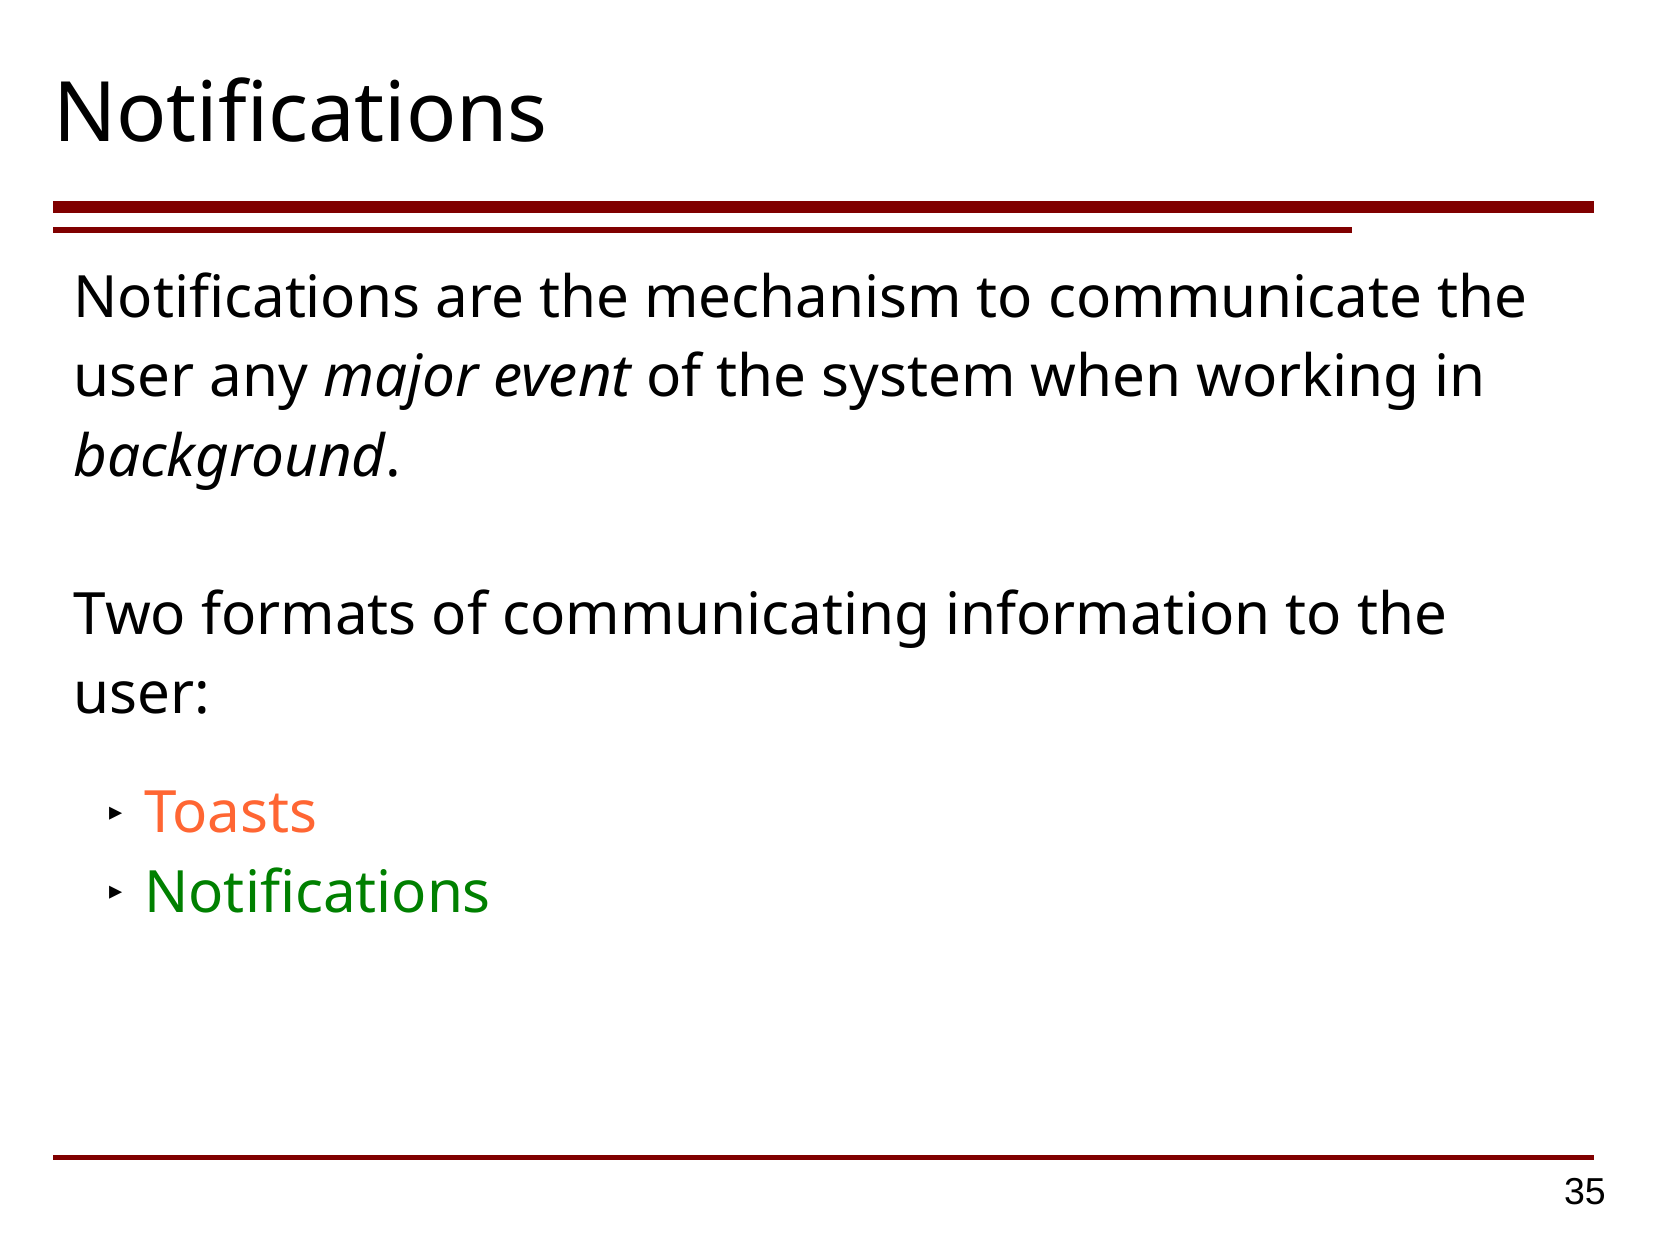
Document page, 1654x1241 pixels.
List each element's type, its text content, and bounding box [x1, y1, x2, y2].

text_box [58, 240, 1408, 1152]
text_box <number> [35, 1163, 1654, 1221]
text_box Notifications are the mechanism to communicate the user any major event of the system when working in background. Two formats of communicating information to the user: Toasts Notifications [59, 248, 1595, 849]
subtitle Notifications [53, 48, 1542, 172]
